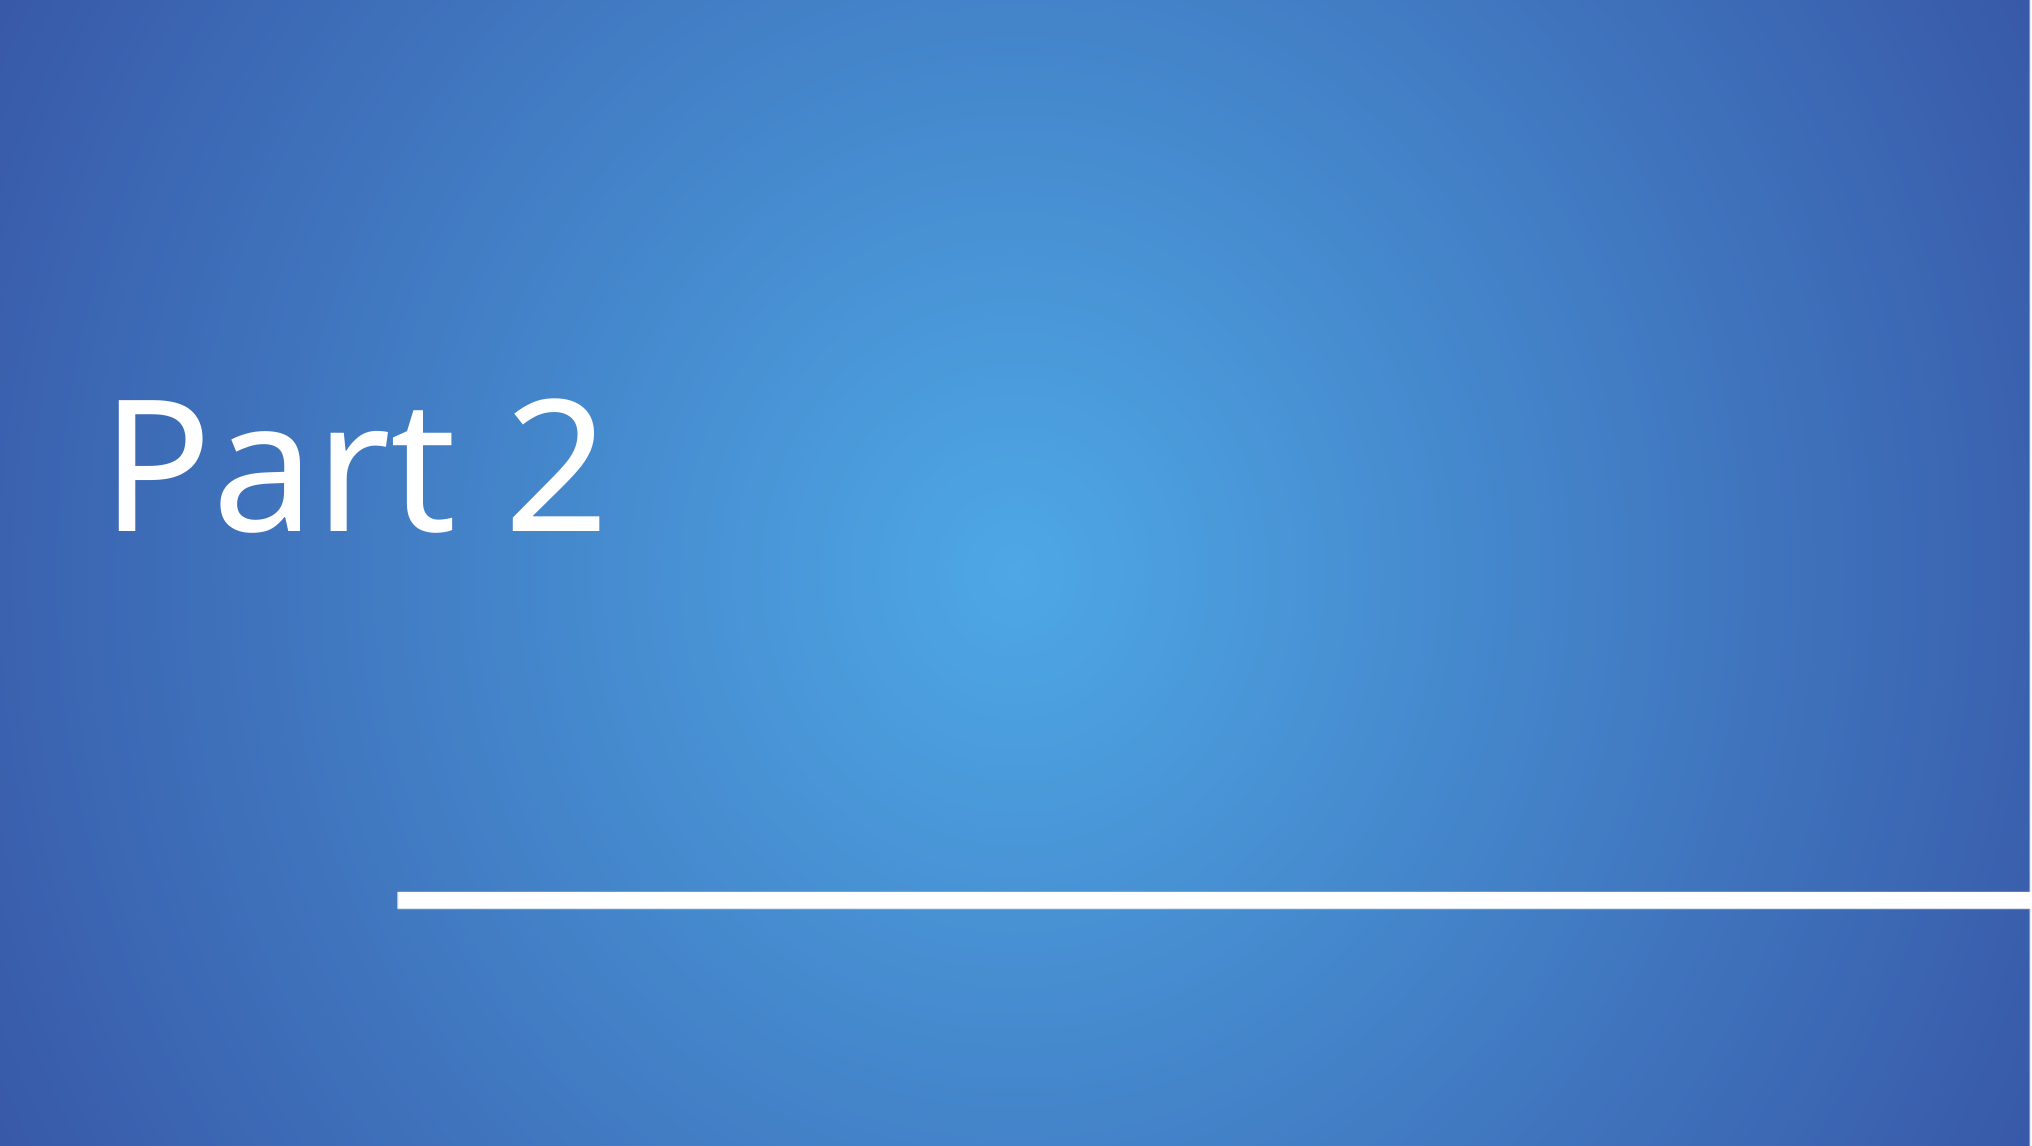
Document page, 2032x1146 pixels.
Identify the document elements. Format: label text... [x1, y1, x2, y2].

title Part 2 [101, 45, 1930, 875]
picture [0, 0, 2032, 1146]
